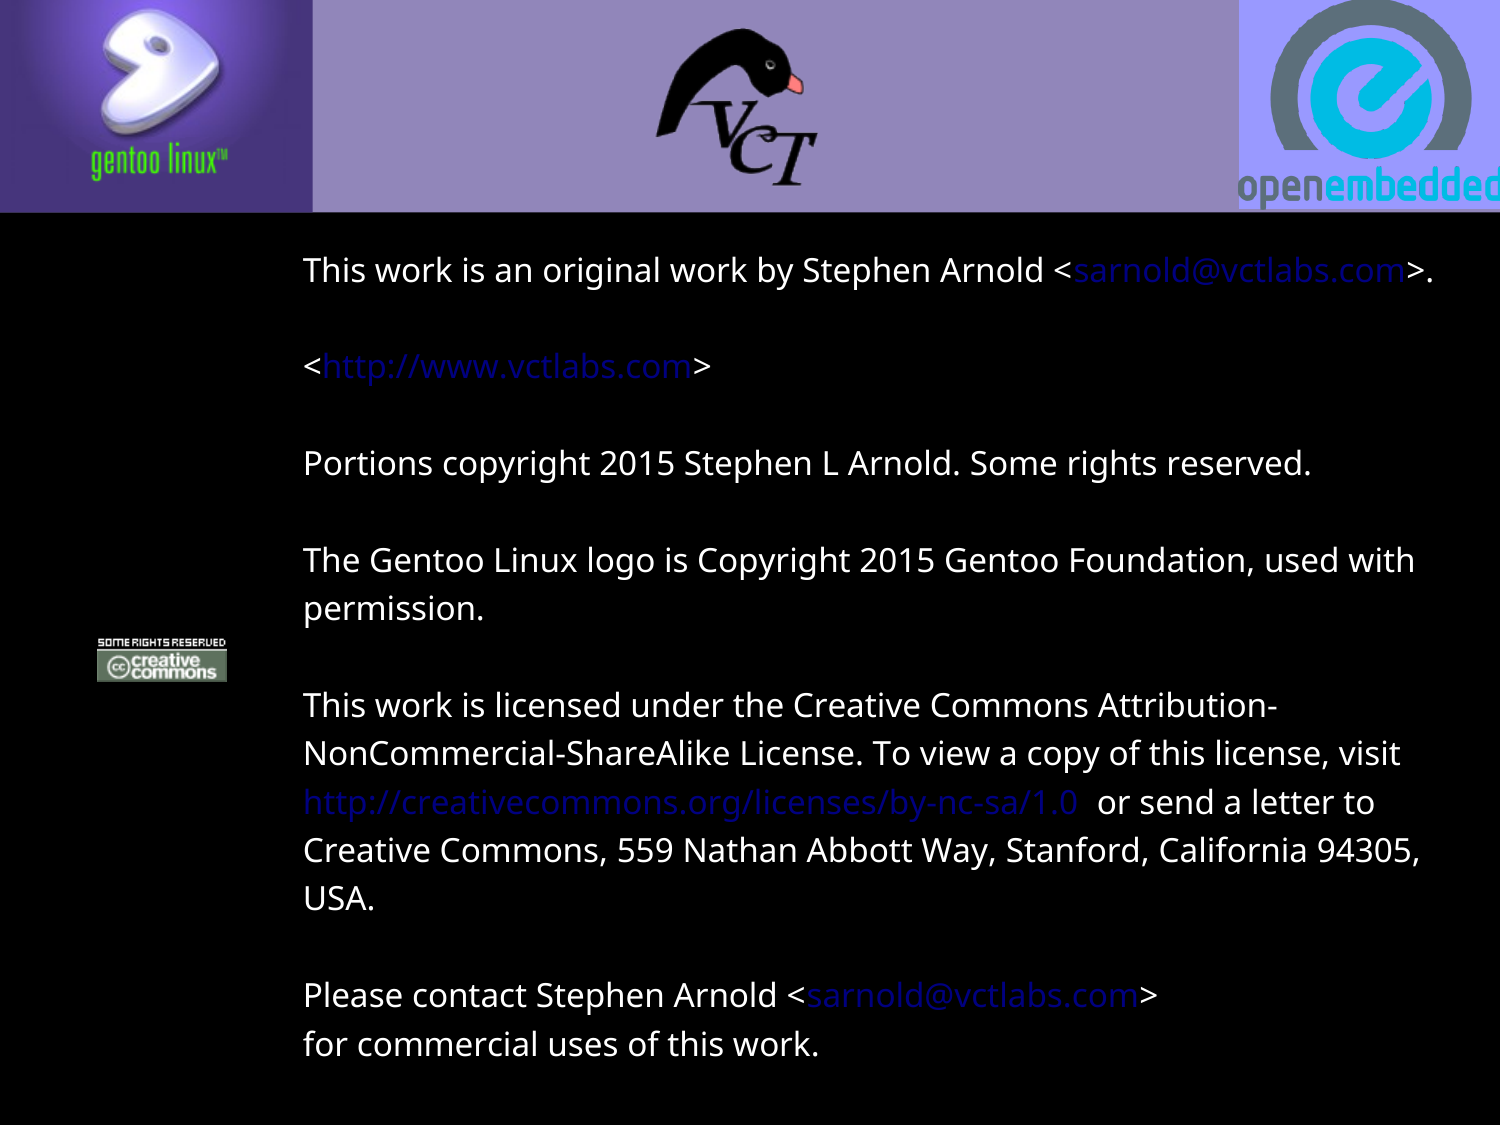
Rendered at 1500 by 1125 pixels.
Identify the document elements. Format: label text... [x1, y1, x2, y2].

picture [642, 19, 833, 198]
picture [1238, 0, 1500, 210]
picture [0, 0, 302, 184]
picture [97, 636, 227, 683]
text_box This work is an original work by Stephen Arnold <sarnold@vctlabs.com>. <http://www.vctlabs.com> Portions copyright 2015 Stephen L Arnold. Some rights reserved. The Gentoo Linux logo is Copyright 2015 Gentoo Foundation, used with permission. This work is licensed under the Creative Commons Attribution-NonCommercial-ShareAlike License. To view a copy of this license, visit http://creativecommons.org/licenses/by-nc-sa/1.0 or send a letter to Creative Commons, 559 Nathan Abbott Way, Stanford, California 94305, USA. Please contact Stephen Arnold <sarnold@vctlabs.com> for commercial uses of this work. [288, 235, 1488, 1099]
